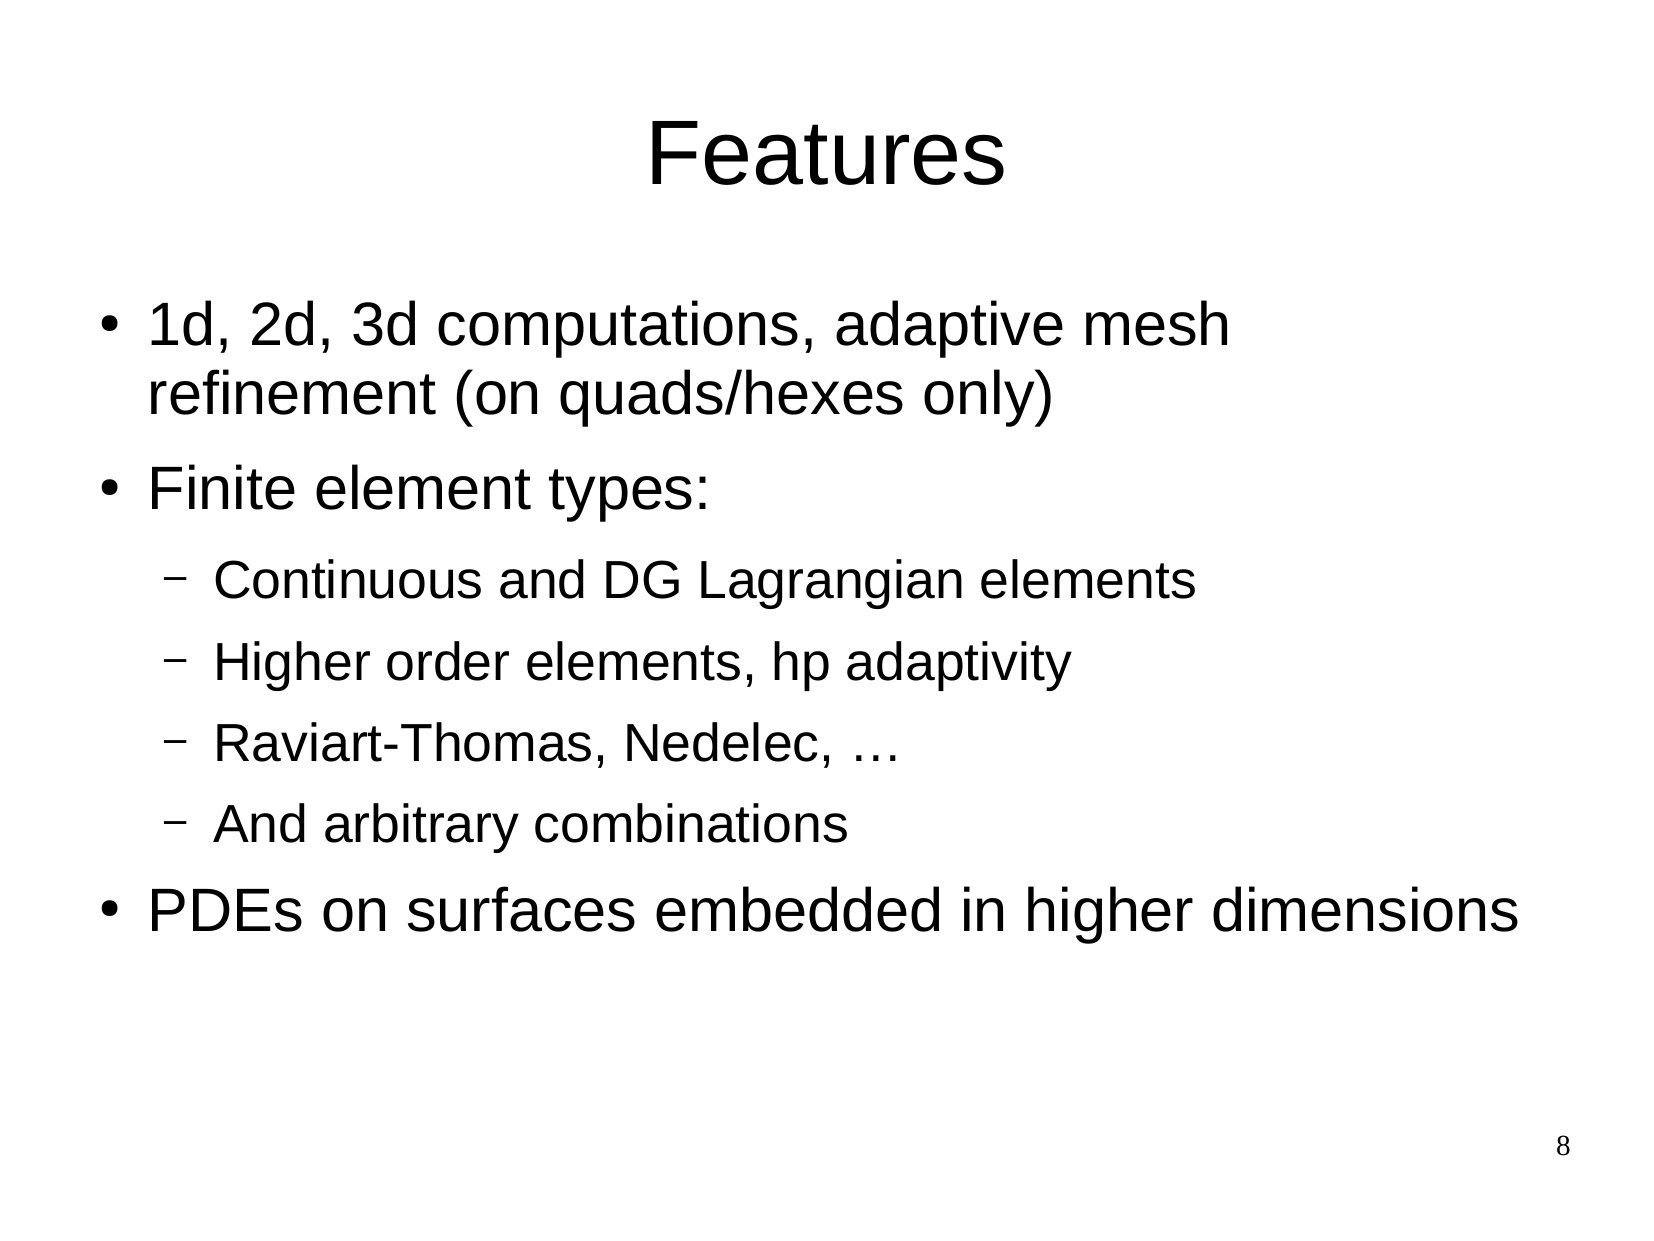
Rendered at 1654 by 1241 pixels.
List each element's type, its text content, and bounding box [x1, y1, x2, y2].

list 1d, 2d, 3d computations, adaptive mesh refinement (on quads/hexes only) Finite element types: Continuous and DG Lagrangian elements Higher order elements, hp adaptivity Raviart-Thomas, Nedelec, … And arbitrary combinations PDEs on surfaces embedded in higher dimensions [82, 290, 1538, 1010]
title Features [82, 49, 1571, 257]
